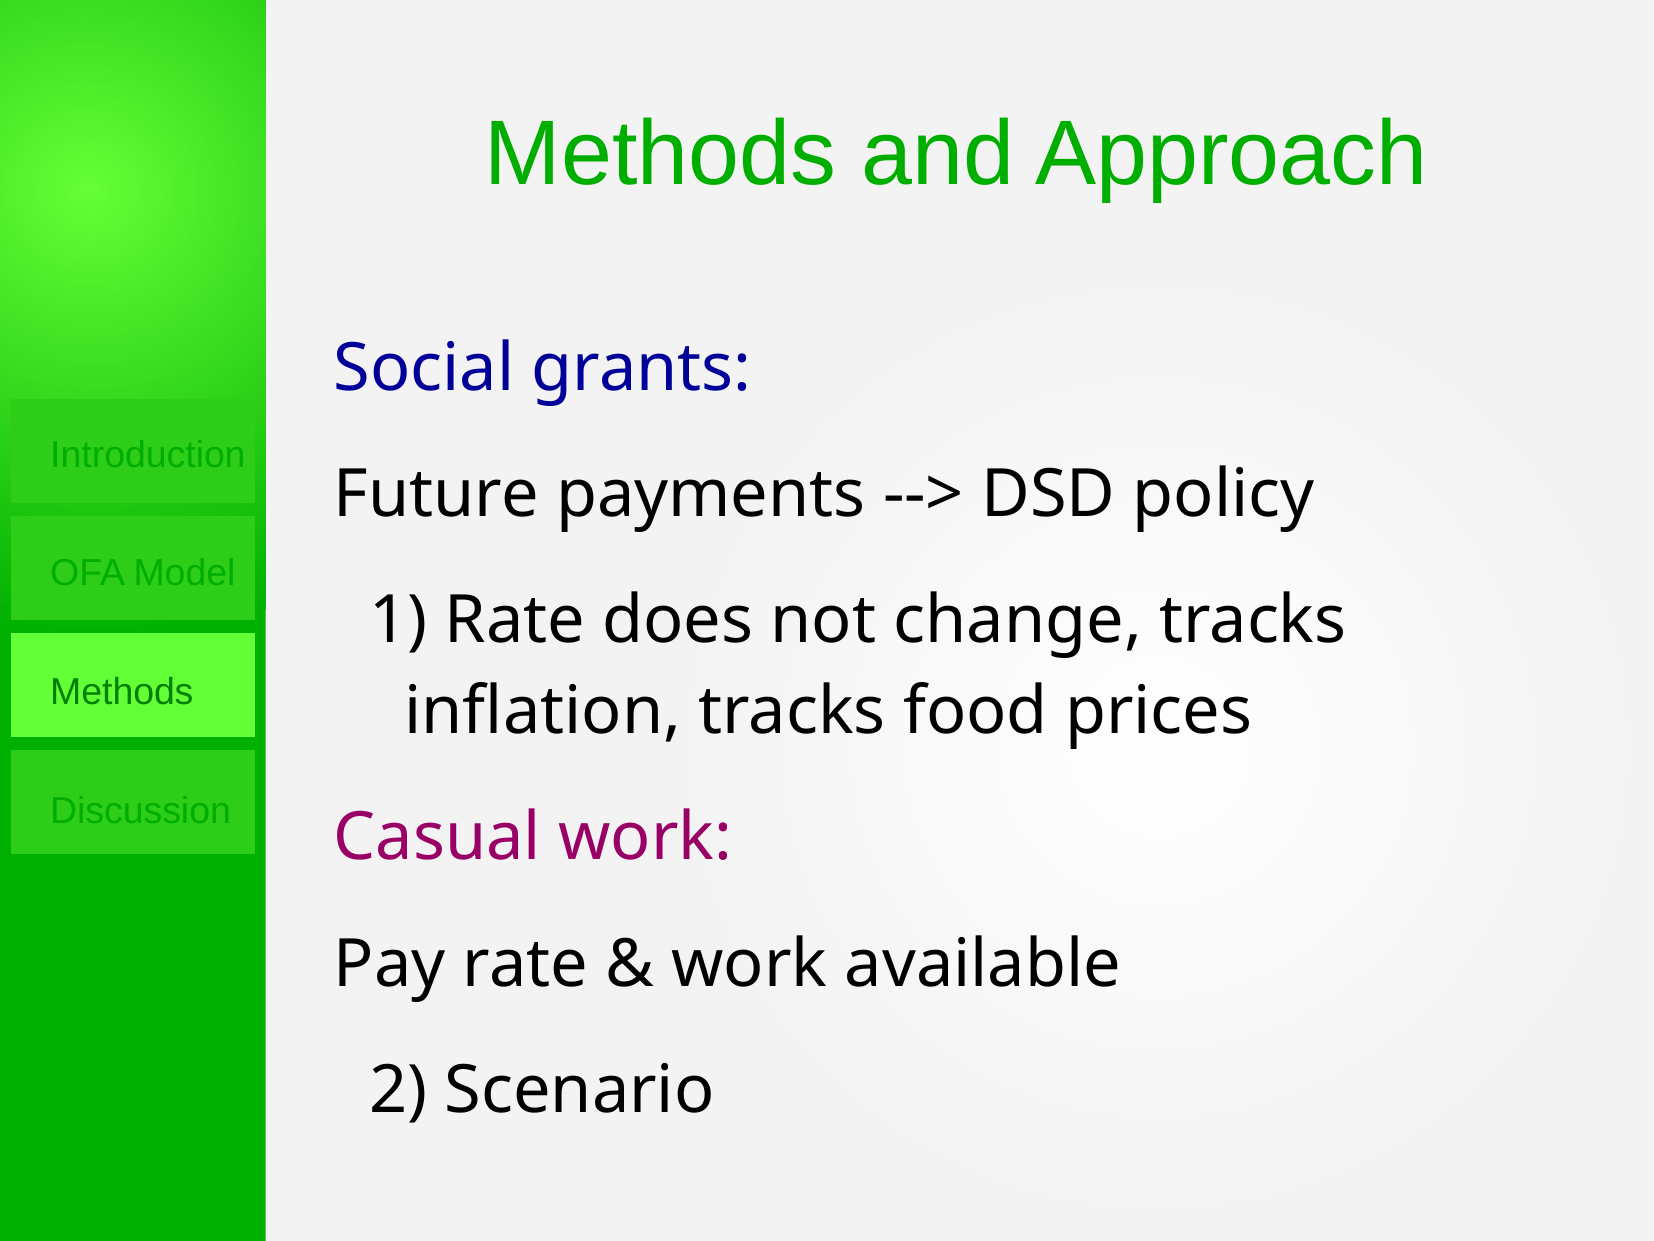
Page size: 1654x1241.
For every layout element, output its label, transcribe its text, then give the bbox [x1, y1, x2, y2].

text_box OFA Model [35, 544, 252, 602]
text_box Introduction [35, 425, 318, 483]
title Methods and Approach [389, 49, 1524, 257]
text_box Discussion [35, 781, 292, 839]
text_box Social grants: Future payments --> DSD policy Rate does not change, tracks inflation, tracks food prices Casual work: Pay rate & work available Scenario [318, 311, 1501, 1049]
text_box Methods [35, 663, 265, 720]
